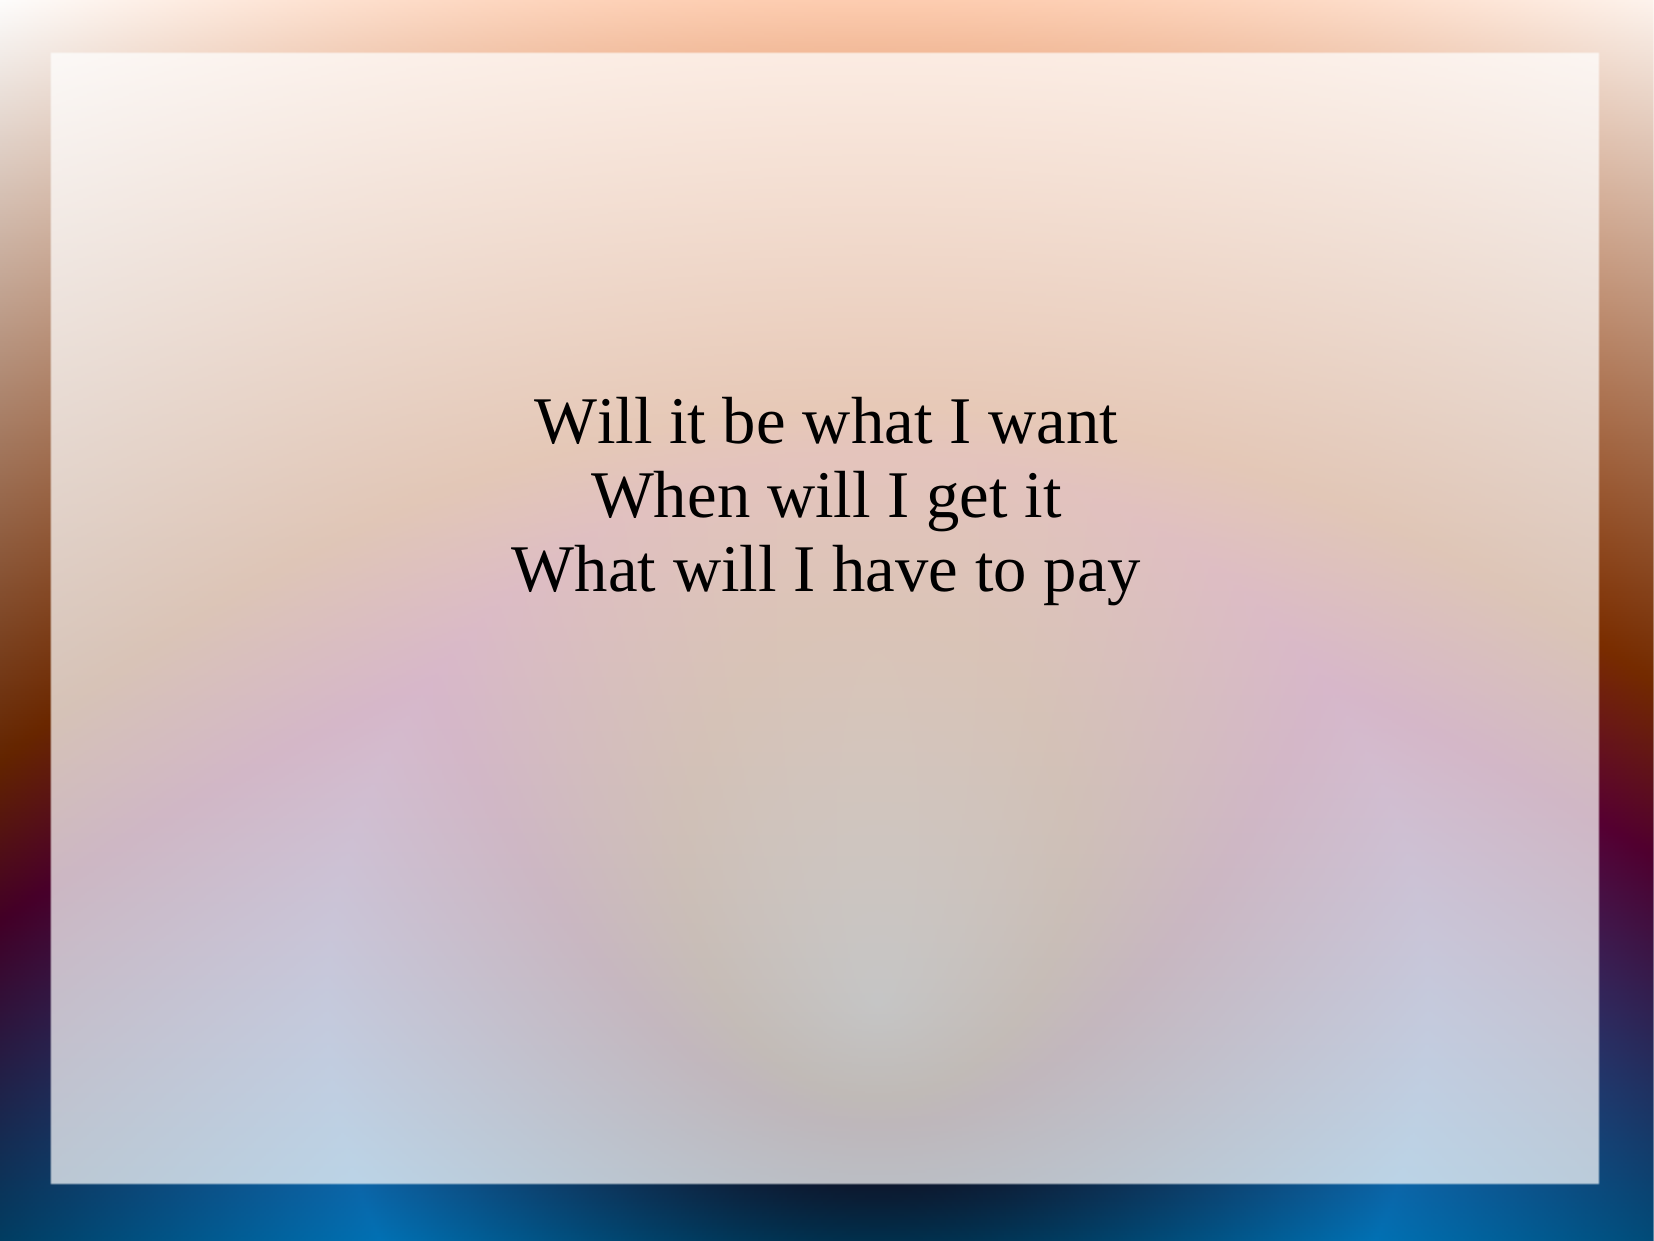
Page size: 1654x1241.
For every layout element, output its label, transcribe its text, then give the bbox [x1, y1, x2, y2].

picture [0, 0, 1654, 1241]
subtitle Will it be what I want When will I get it What will I have to pay [82, 55, 1571, 1010]
